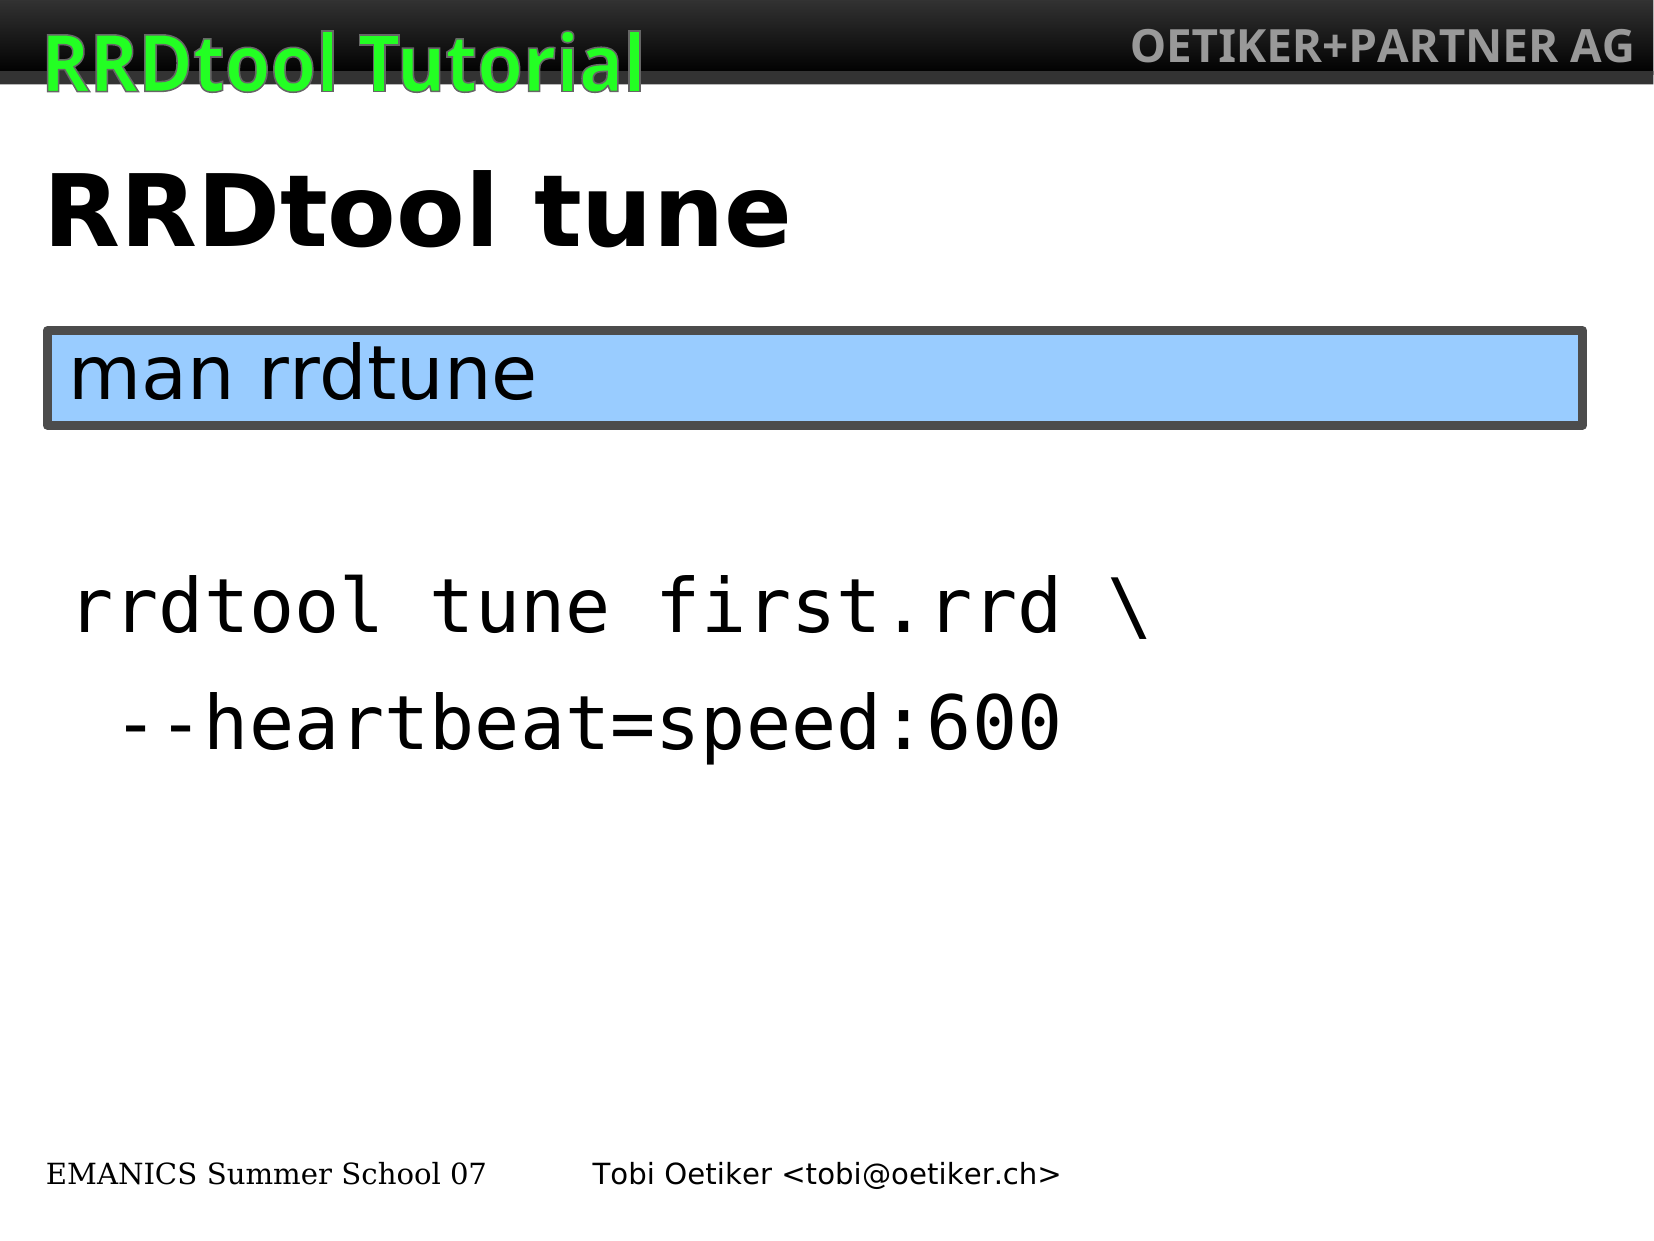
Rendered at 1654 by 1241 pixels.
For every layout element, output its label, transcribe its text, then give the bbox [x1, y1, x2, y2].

list man rrdtune rrdtool tune first.rrd \ --heartbeat=speed:600 [50, 329, 1571, 1099]
text_box [1571, 330, 1583, 426]
title RRDtool tune [43, 137, 1582, 287]
